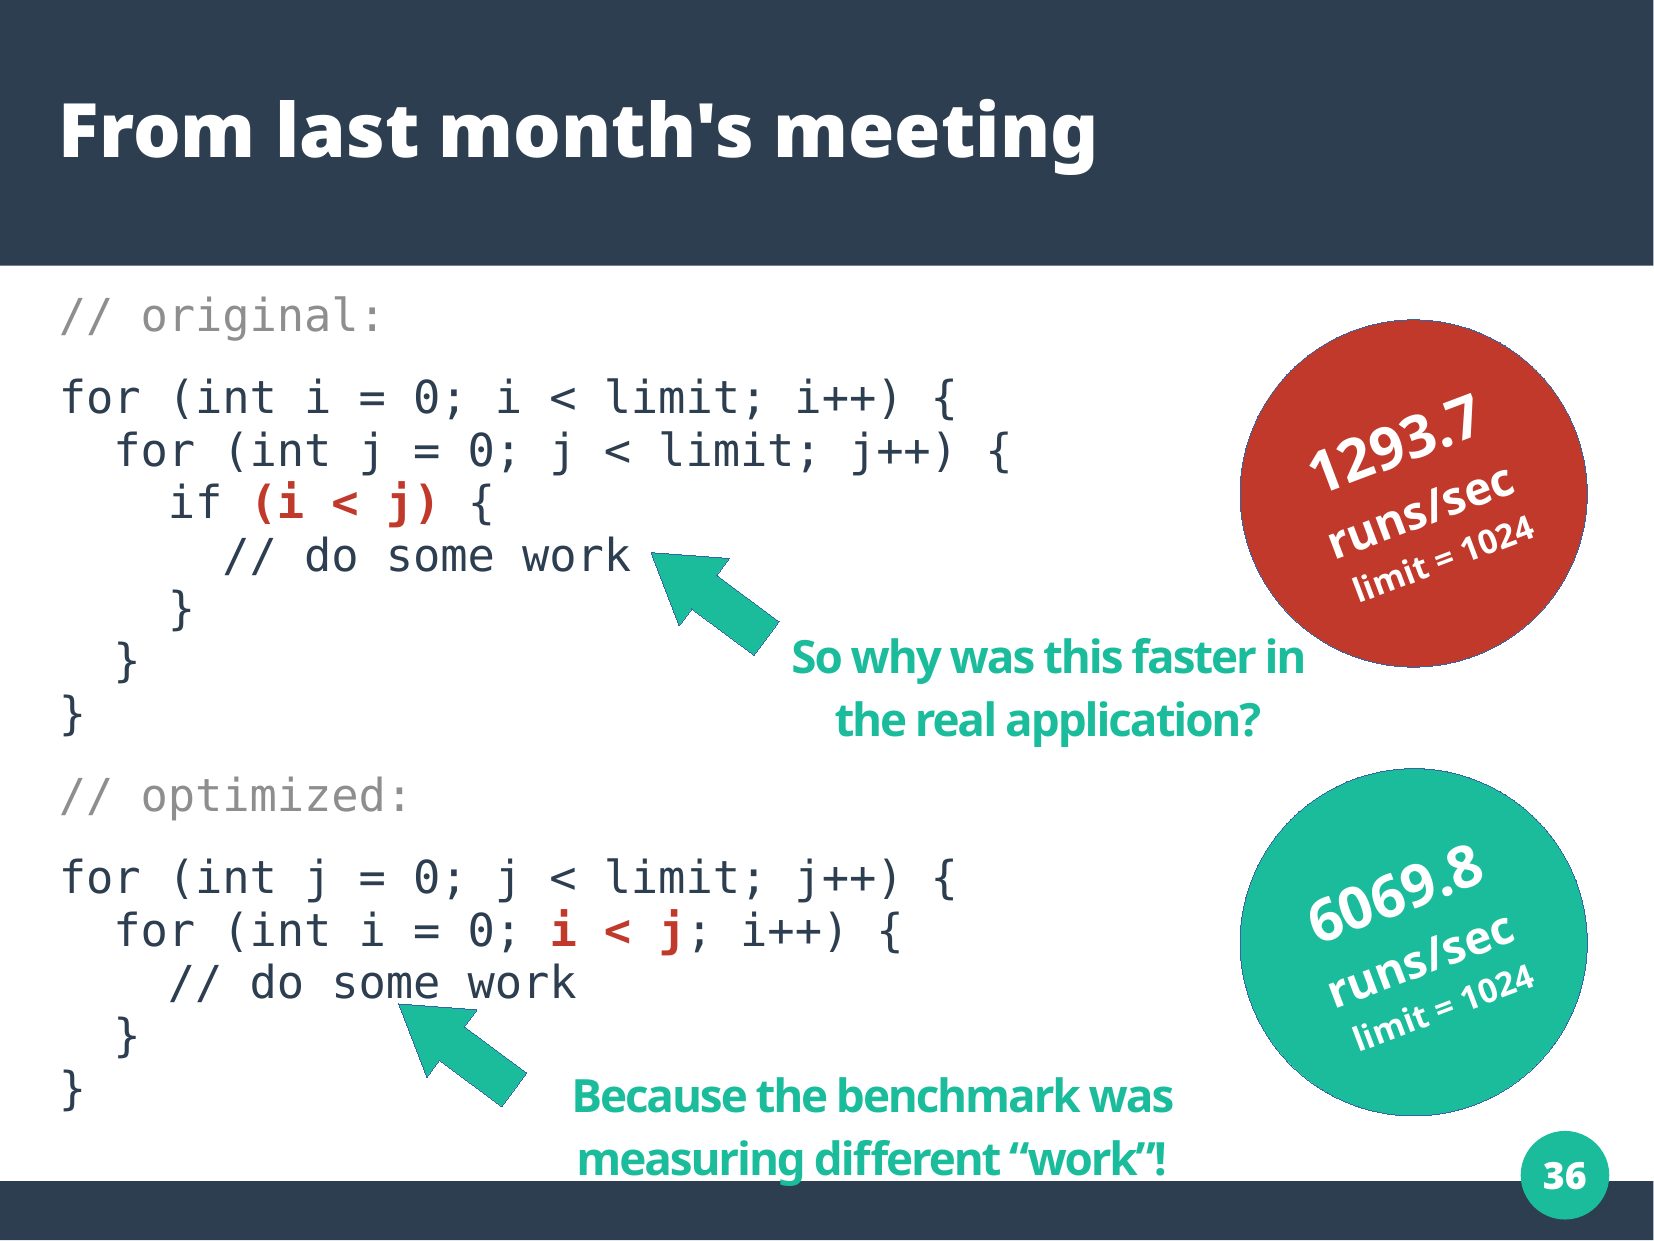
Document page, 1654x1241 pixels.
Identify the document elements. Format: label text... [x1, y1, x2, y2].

text_box [651, 552, 767, 656]
list // original: for (int i = 0; i < limit; i++) { for (int j = 0; j < limit; j++) { if (i < j) { // do some work } } } // optimized: for (int j = 0; j < limit; j++) { for (int i = 0; i < j; i++) { // do some work } } [59, 289, 1595, 1117]
text_box 1293.7 runs/sec limit = 1024 [1240, 319, 1588, 668]
title From last month's meeting [59, 56, 1595, 200]
text_box Because the benchmark was measuring different “work”! [500, 1064, 1244, 1189]
text_box 6069.8 runs/sec limit = 1024 [1240, 768, 1588, 1116]
text_box So why was this faster in the real application? [754, 612, 1342, 762]
text_box [398, 1003, 515, 1106]
